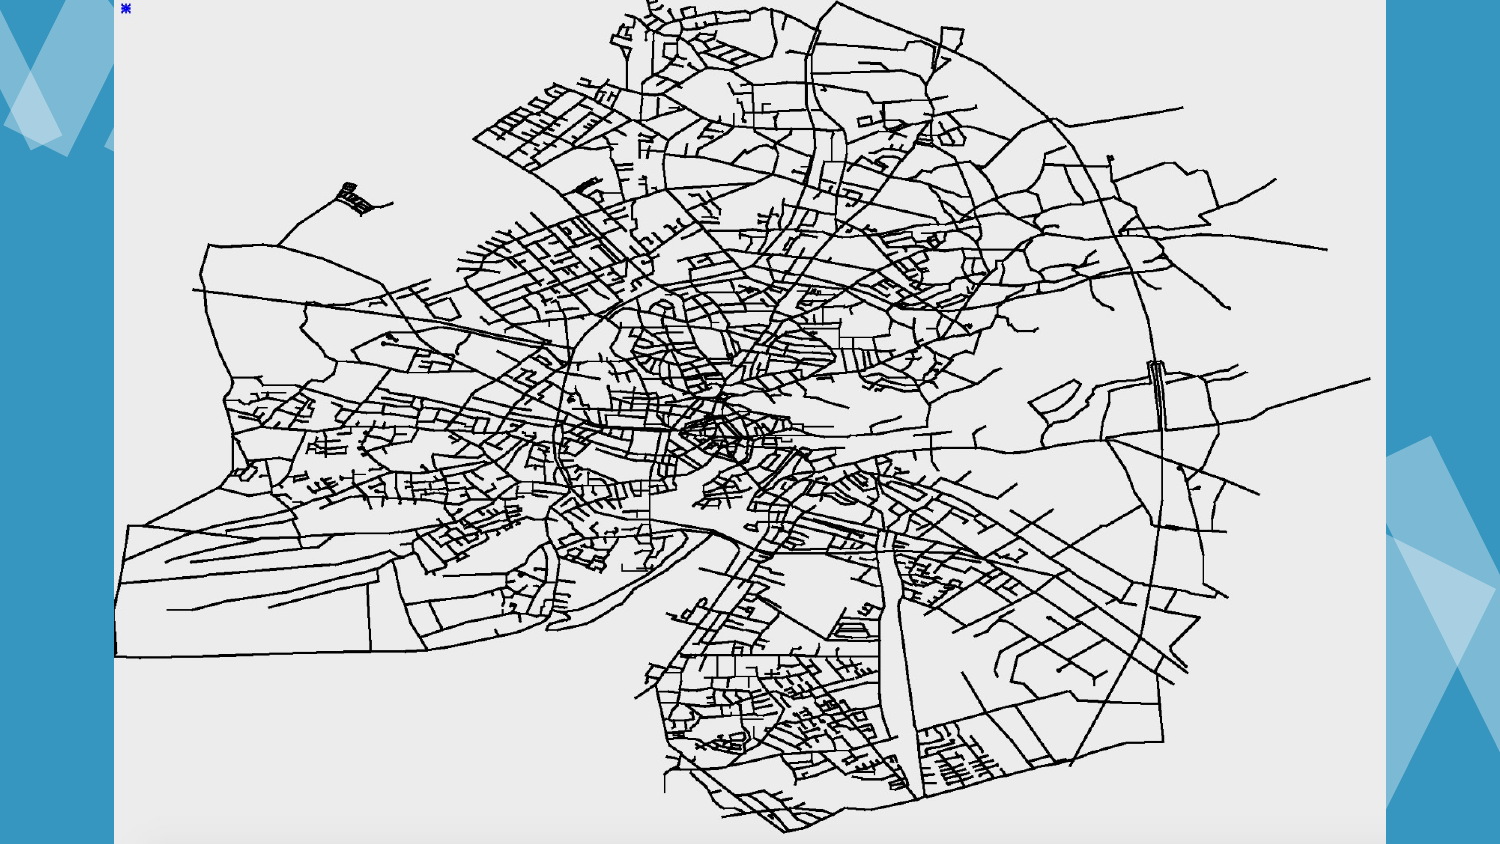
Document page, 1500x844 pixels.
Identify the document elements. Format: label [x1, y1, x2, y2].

picture [114, 0, 1386, 844]
